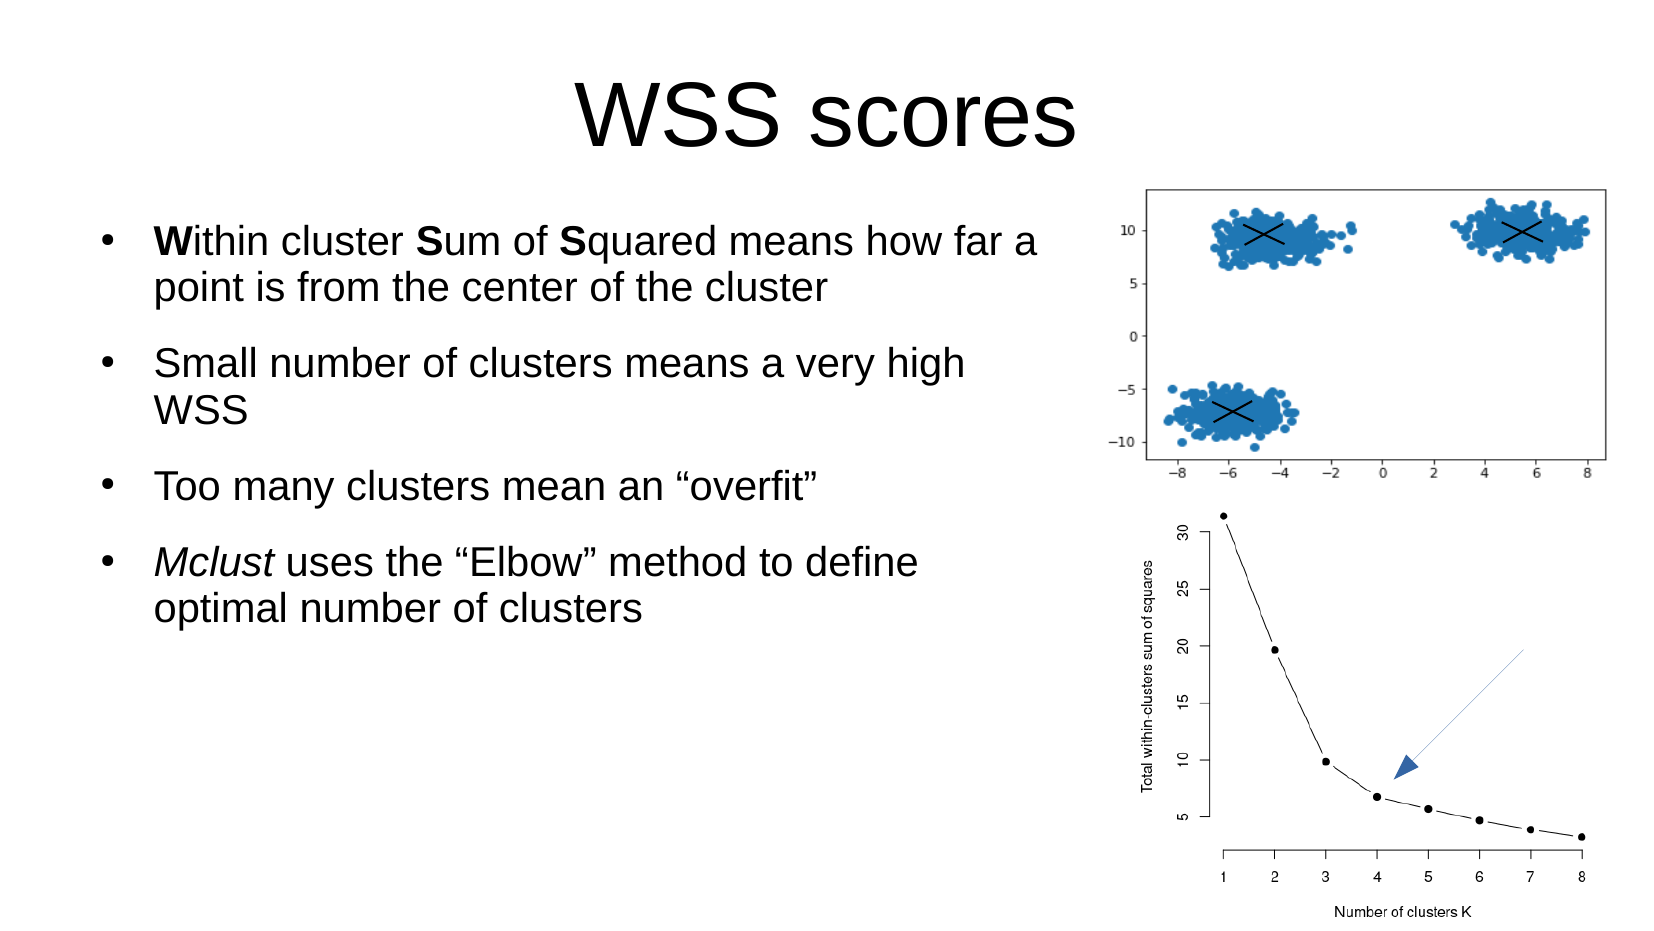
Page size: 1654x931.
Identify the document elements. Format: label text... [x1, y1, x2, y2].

title WSS scores [82, 37, 1571, 193]
list Within cluster Sum of Squared means how far a point is from the center of the cluster Small number of clusters means a very high WSS Too many clusters mean an “overfit” Mclust uses the “Elbow” method to define optimal number of clusters [82, 217, 1040, 757]
picture [1098, 177, 1619, 489]
picture [1133, 507, 1595, 920]
